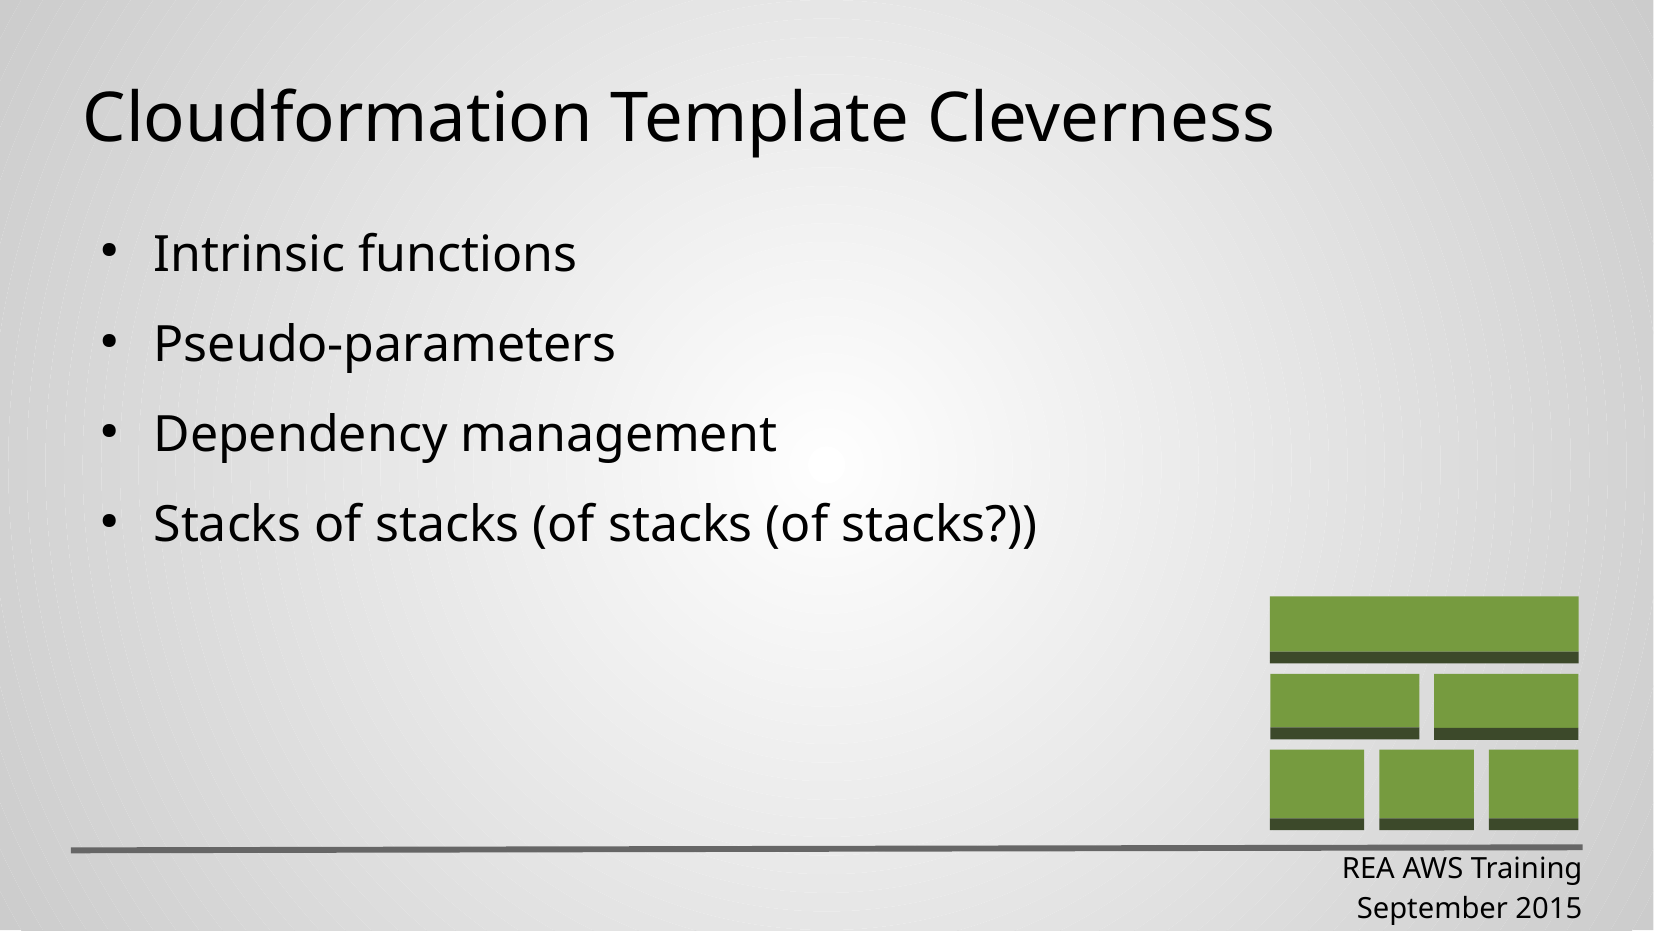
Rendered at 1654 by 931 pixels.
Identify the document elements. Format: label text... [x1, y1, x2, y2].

title Cloudformation Template Cleverness [82, 36, 1571, 193]
list Intrinsic functions Pseudo-parameters Dependency management Stacks of stacks (of stacks (of stacks?)) [82, 217, 1571, 827]
picture [1264, 590, 1583, 834]
